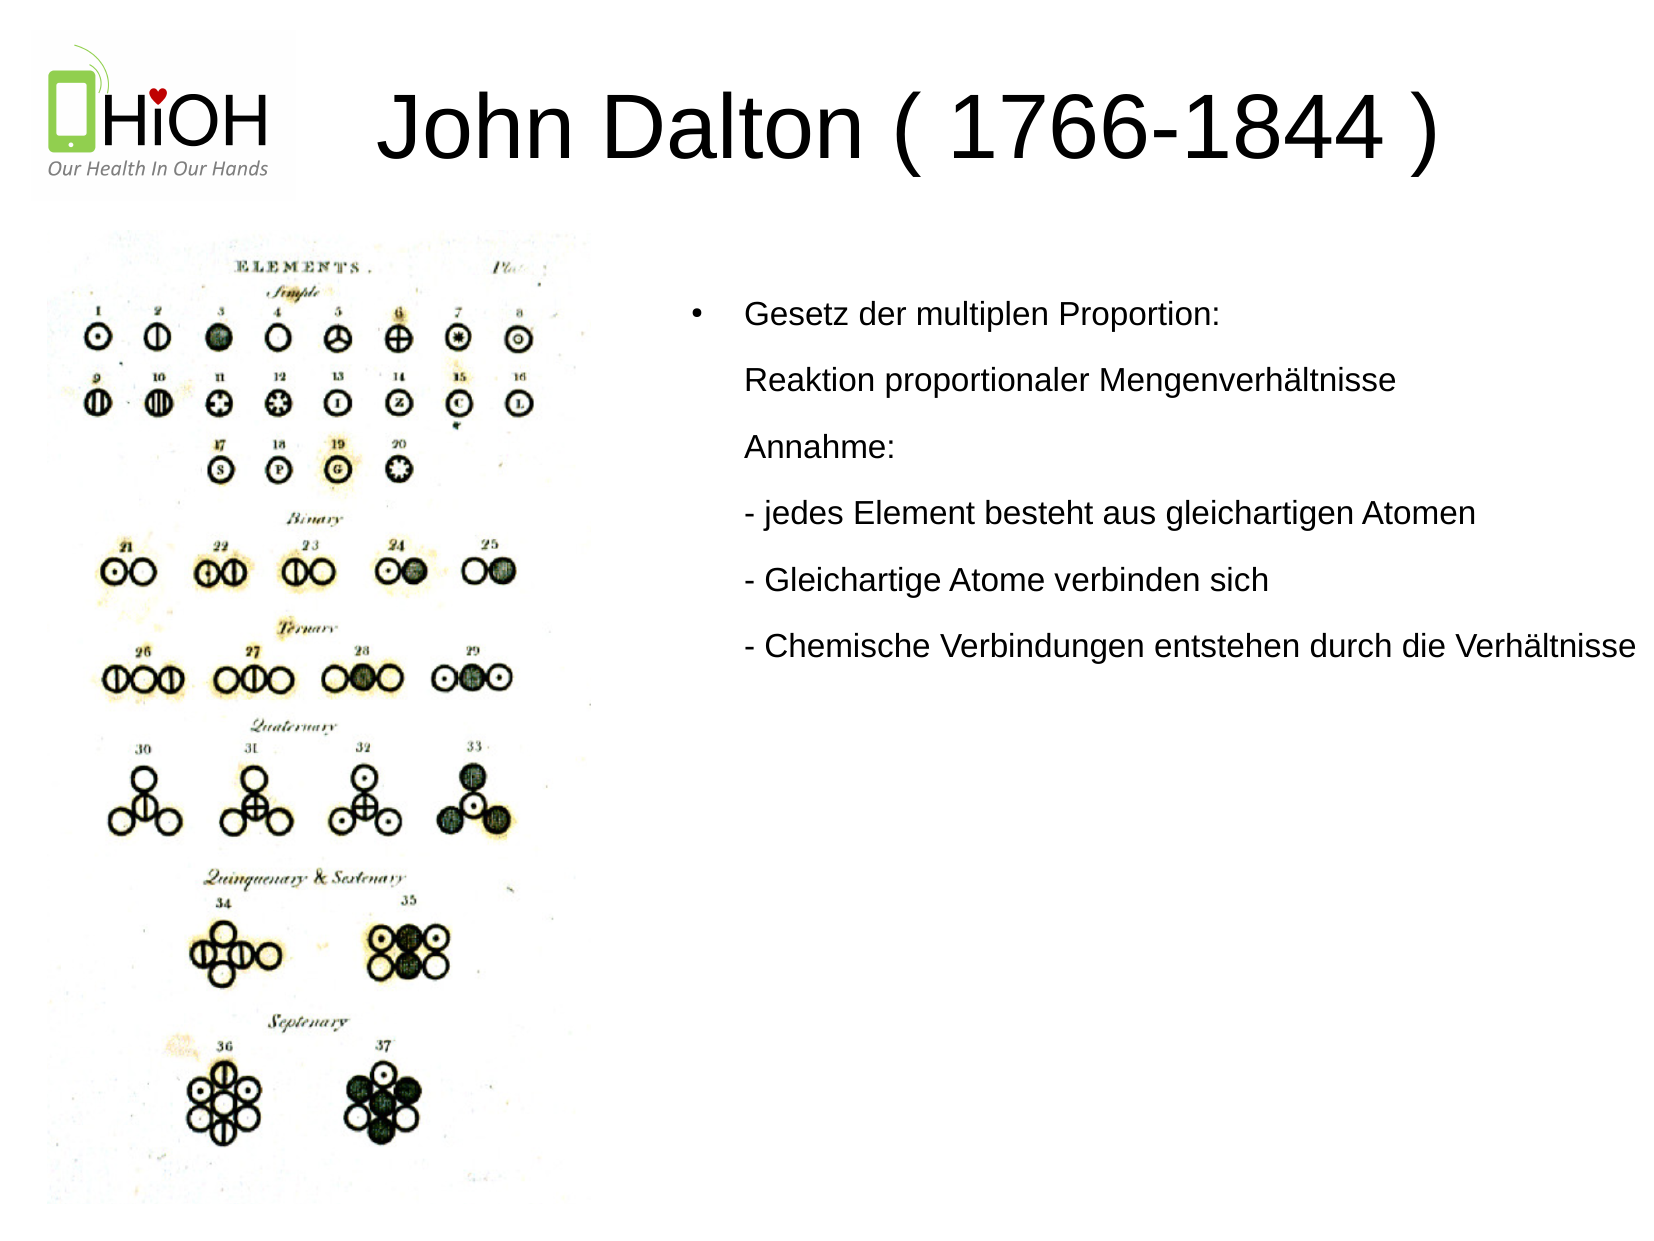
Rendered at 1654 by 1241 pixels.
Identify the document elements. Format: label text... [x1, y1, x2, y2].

list Gesetz der multiplen Proportion: Reaktion proportionaler Mengenverhältnisse Annahme: - jedes Element besteht aus gleichartigen Atomen - Gleichartige Atome verbinden sich - Chemische Verbindungen entstehen durch die Verhältnisse [673, 295, 1654, 1015]
picture [31, 30, 296, 201]
title John Dalton ( 1766-1844 ) [165, 23, 1654, 231]
picture [47, 230, 591, 1204]
